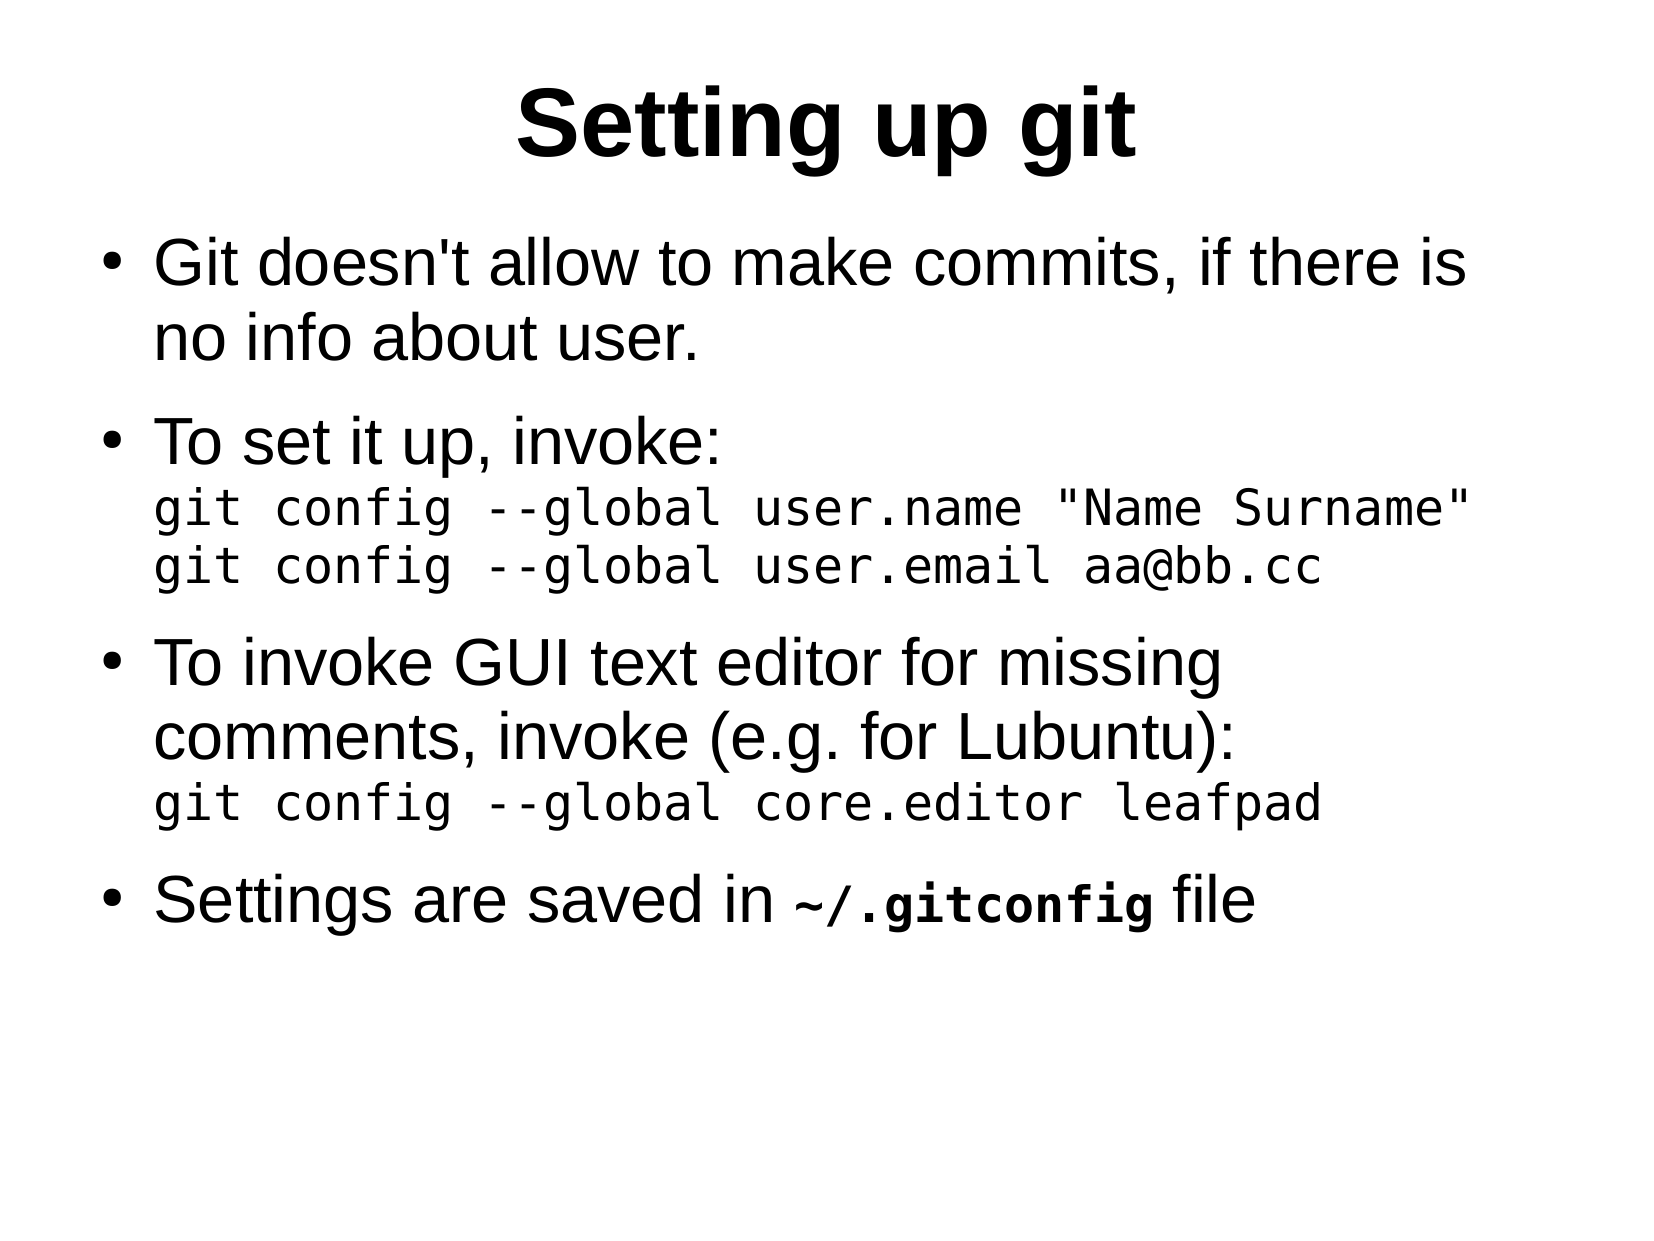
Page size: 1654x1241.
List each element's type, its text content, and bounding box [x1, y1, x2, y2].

title Setting up git [82, 49, 1571, 196]
list Git doesn't allow to make commits, if there is no info about user. To set it up, invoke: git config --global user.name "Name Surname" git config --global user.email aa@bb.cc To invoke GUI text editor for missing comments, invoke (e.g. for Lubuntu): git config --global core.editor leafpad Settings are saved in ~/.gitconfig file [82, 225, 1538, 1186]
